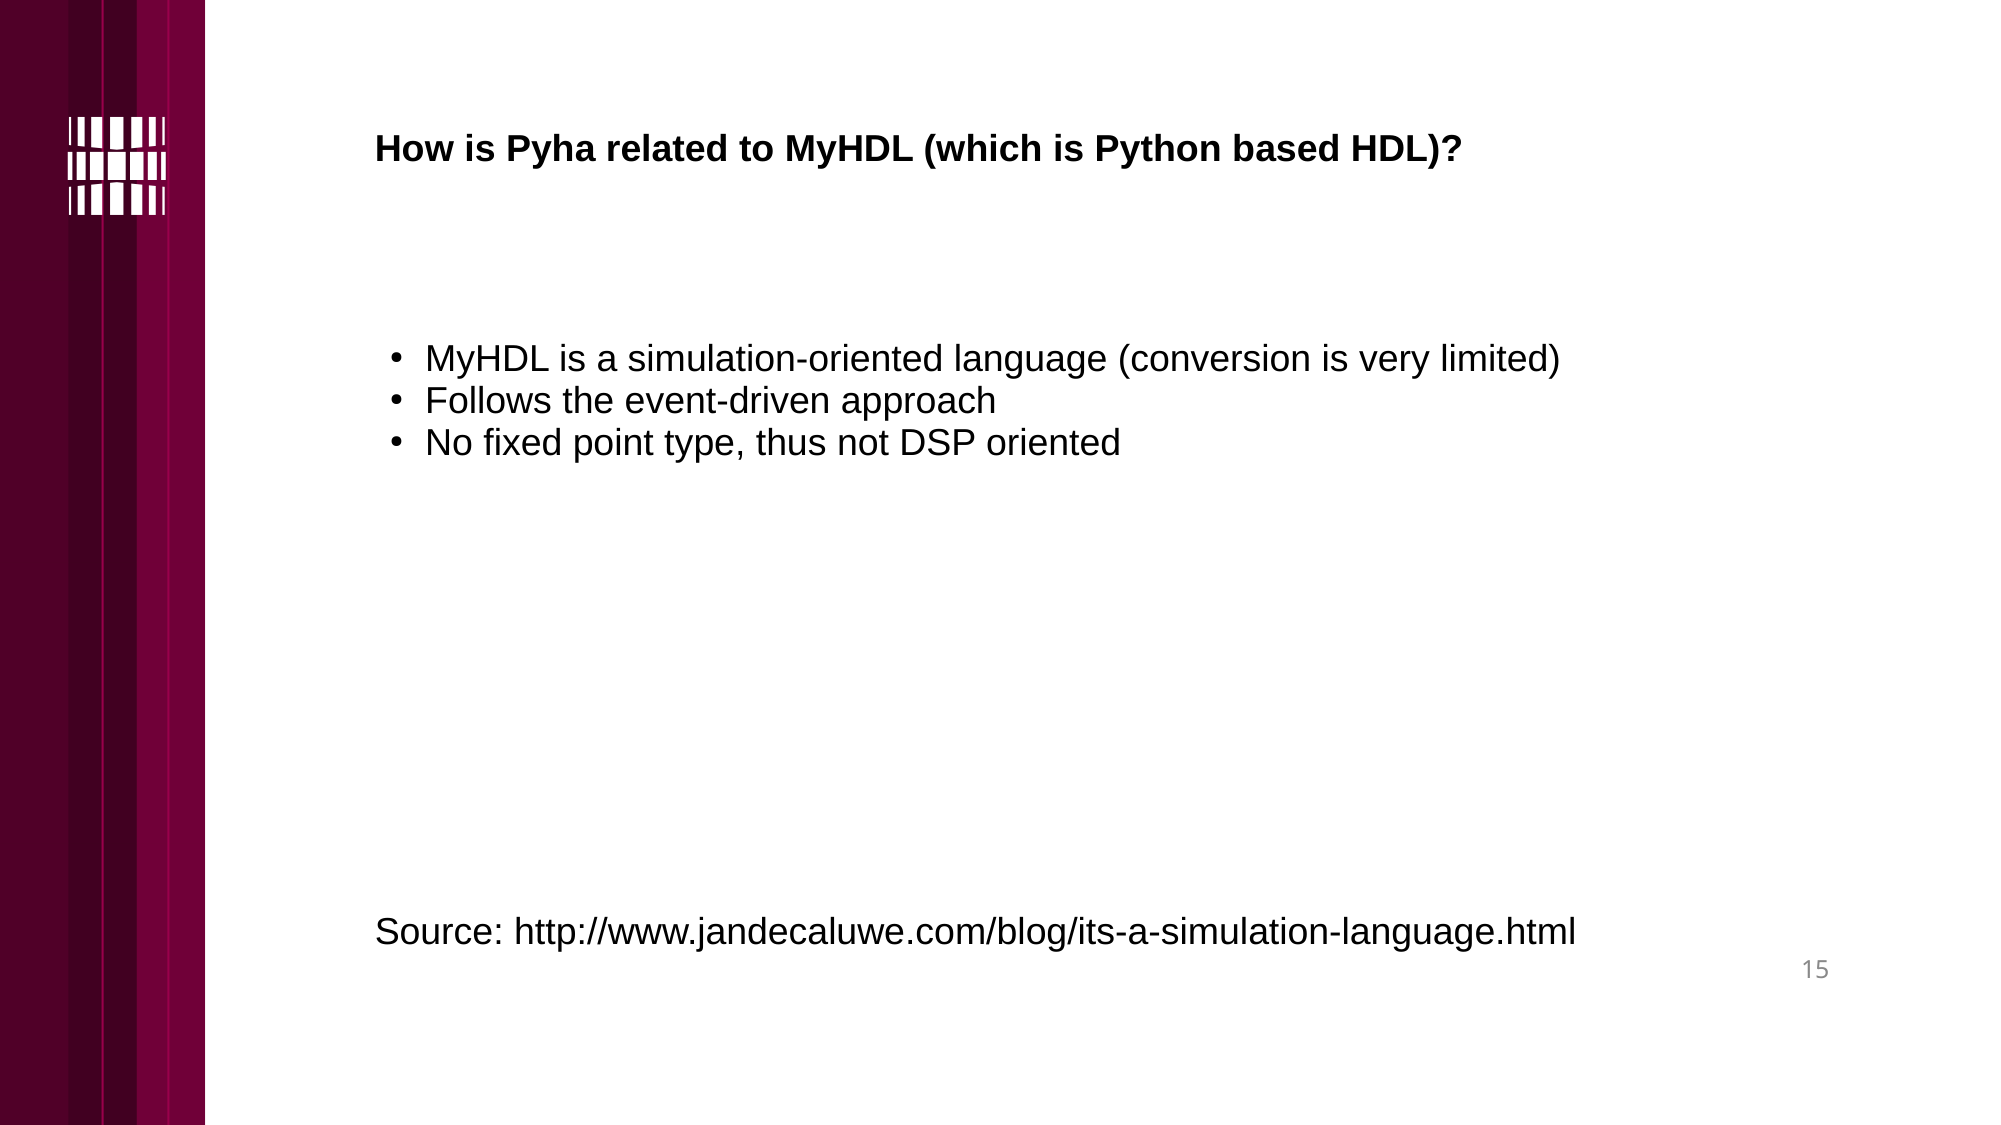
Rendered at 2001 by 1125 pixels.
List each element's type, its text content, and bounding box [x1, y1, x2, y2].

text_box Source: http://www.jandecaluwe.com/blog/its-a-simulation-language.html [360, 903, 1592, 961]
text_box How is Pyha related to MyHDL (which is Python based HDL)? [360, 120, 1480, 177]
text_box MyHDL is a simulation-oriented language (conversion is very limited) Follows the event-driven approach No fixed point type, thus not DSP oriented [375, 329, 1576, 471]
